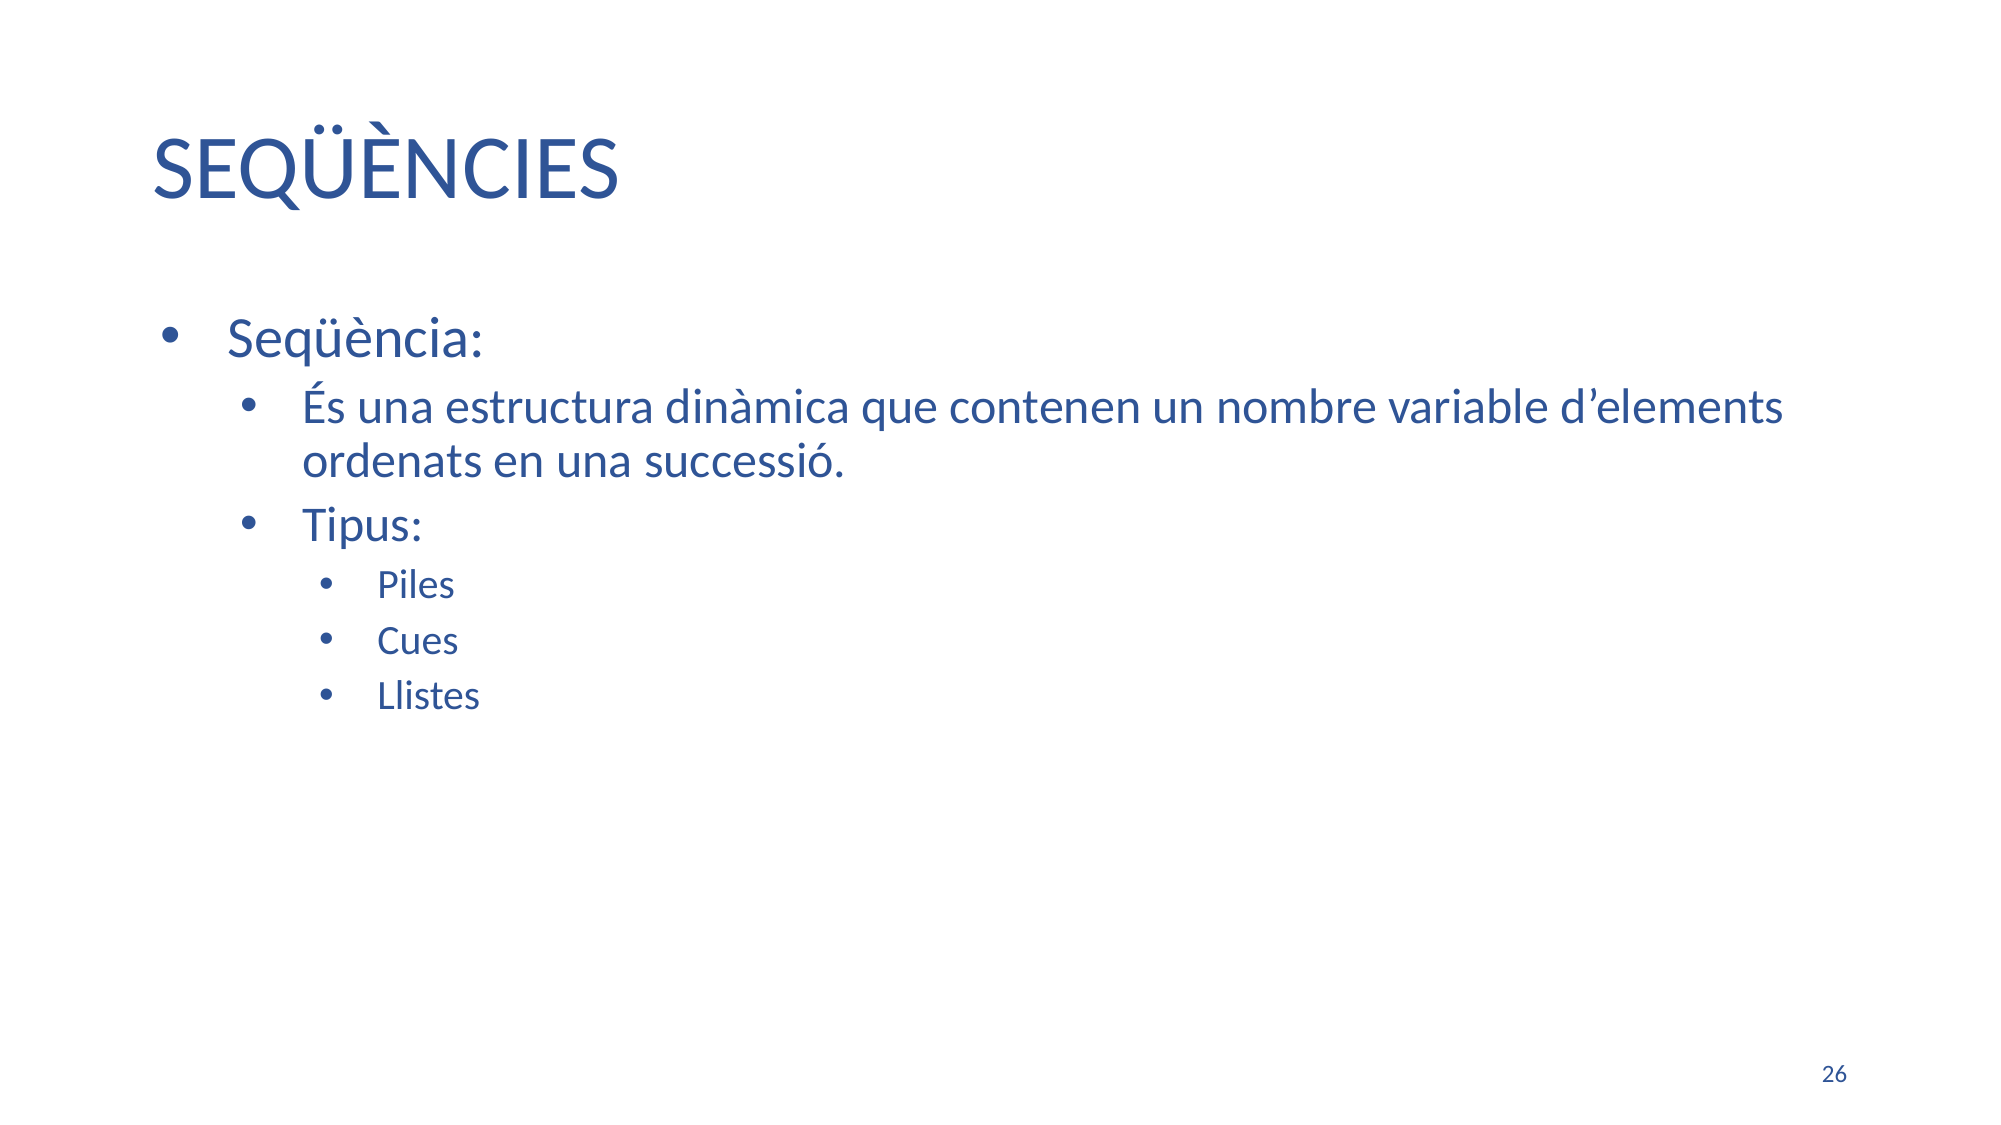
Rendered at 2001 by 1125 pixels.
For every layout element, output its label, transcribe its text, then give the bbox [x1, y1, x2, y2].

list Seqüència: És una estructura dinàmica que contenen un nombre variable d’elements ordenats en una successió. Tipus: Piles Cues Llistes [137, 299, 1863, 1014]
slide_number <number> [1412, 1042, 1863, 1103]
title SEQÜÈNCIES [137, 59, 1863, 278]
